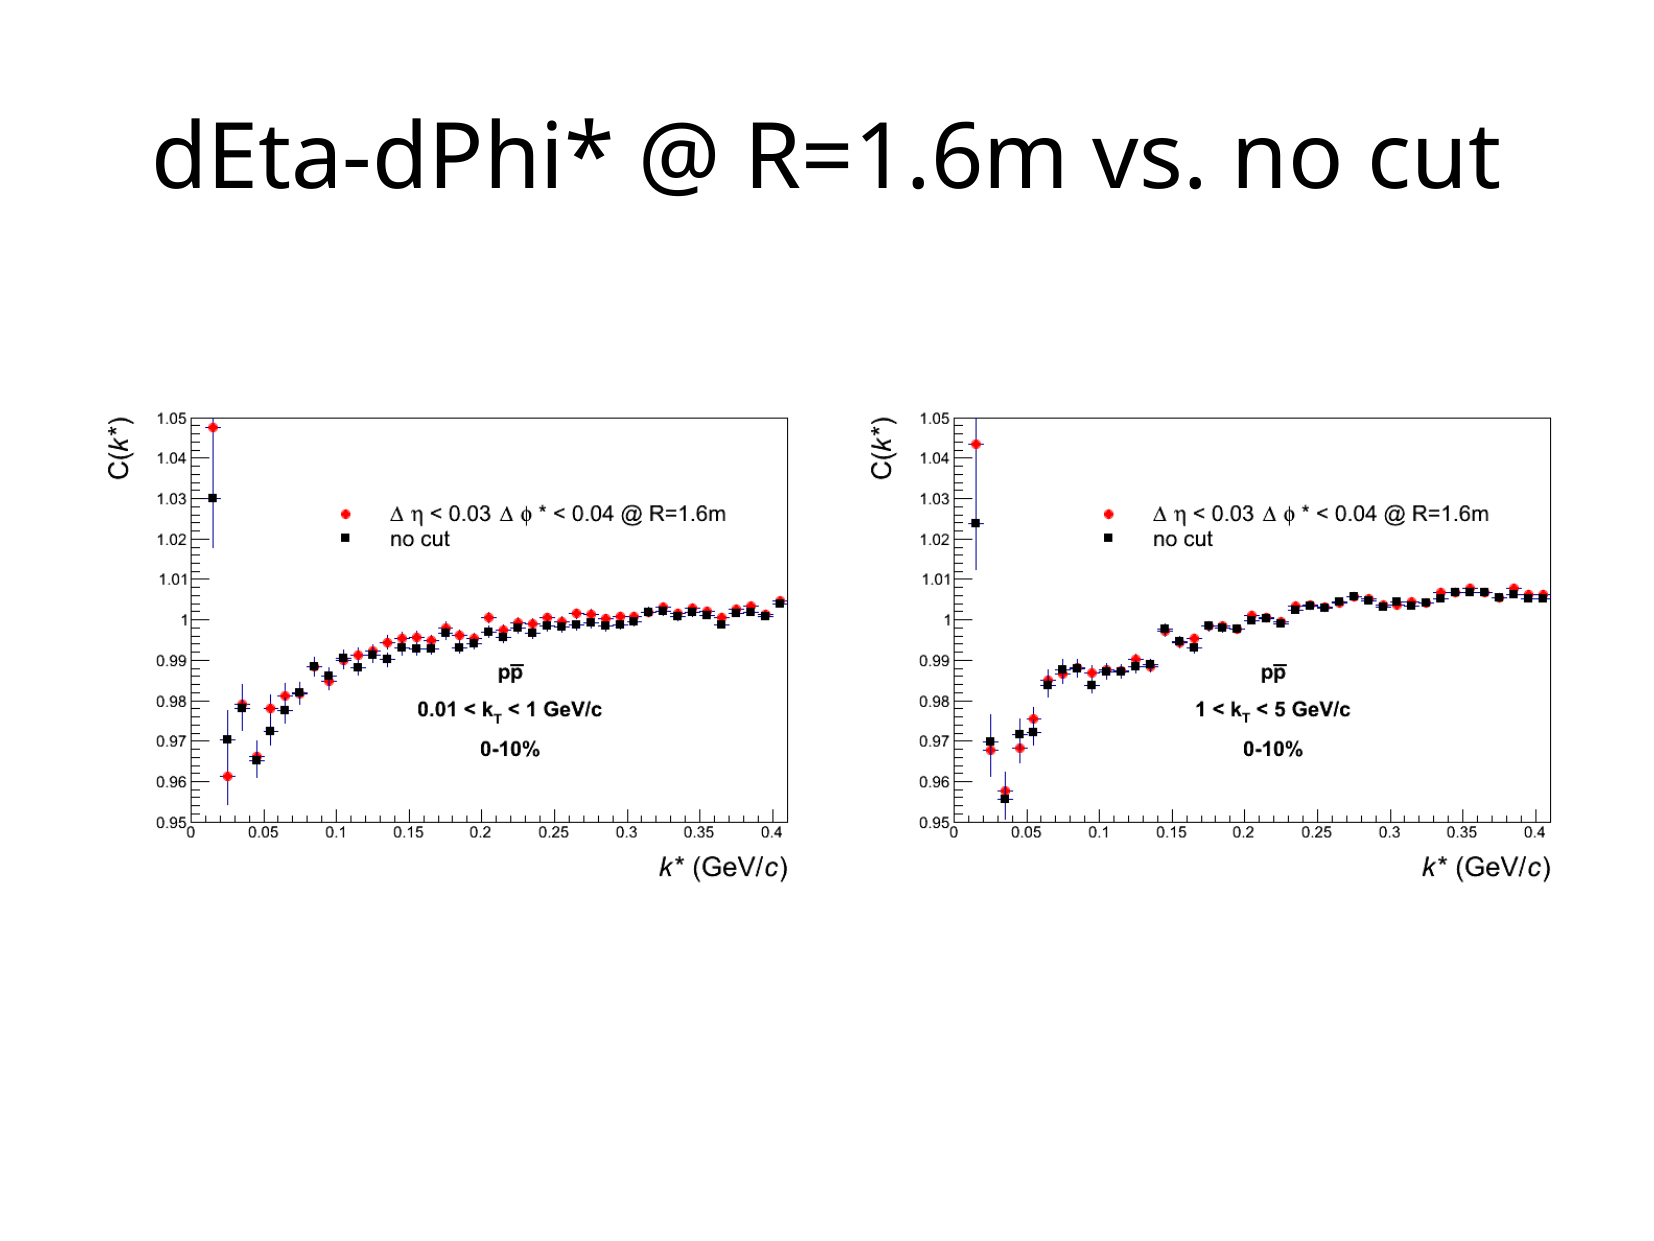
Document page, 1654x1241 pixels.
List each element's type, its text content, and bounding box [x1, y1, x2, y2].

title dEta-dPhi* @ R=1.6m vs. no cut [82, 49, 1571, 257]
picture [82, 403, 809, 896]
picture [845, 403, 1572, 896]
